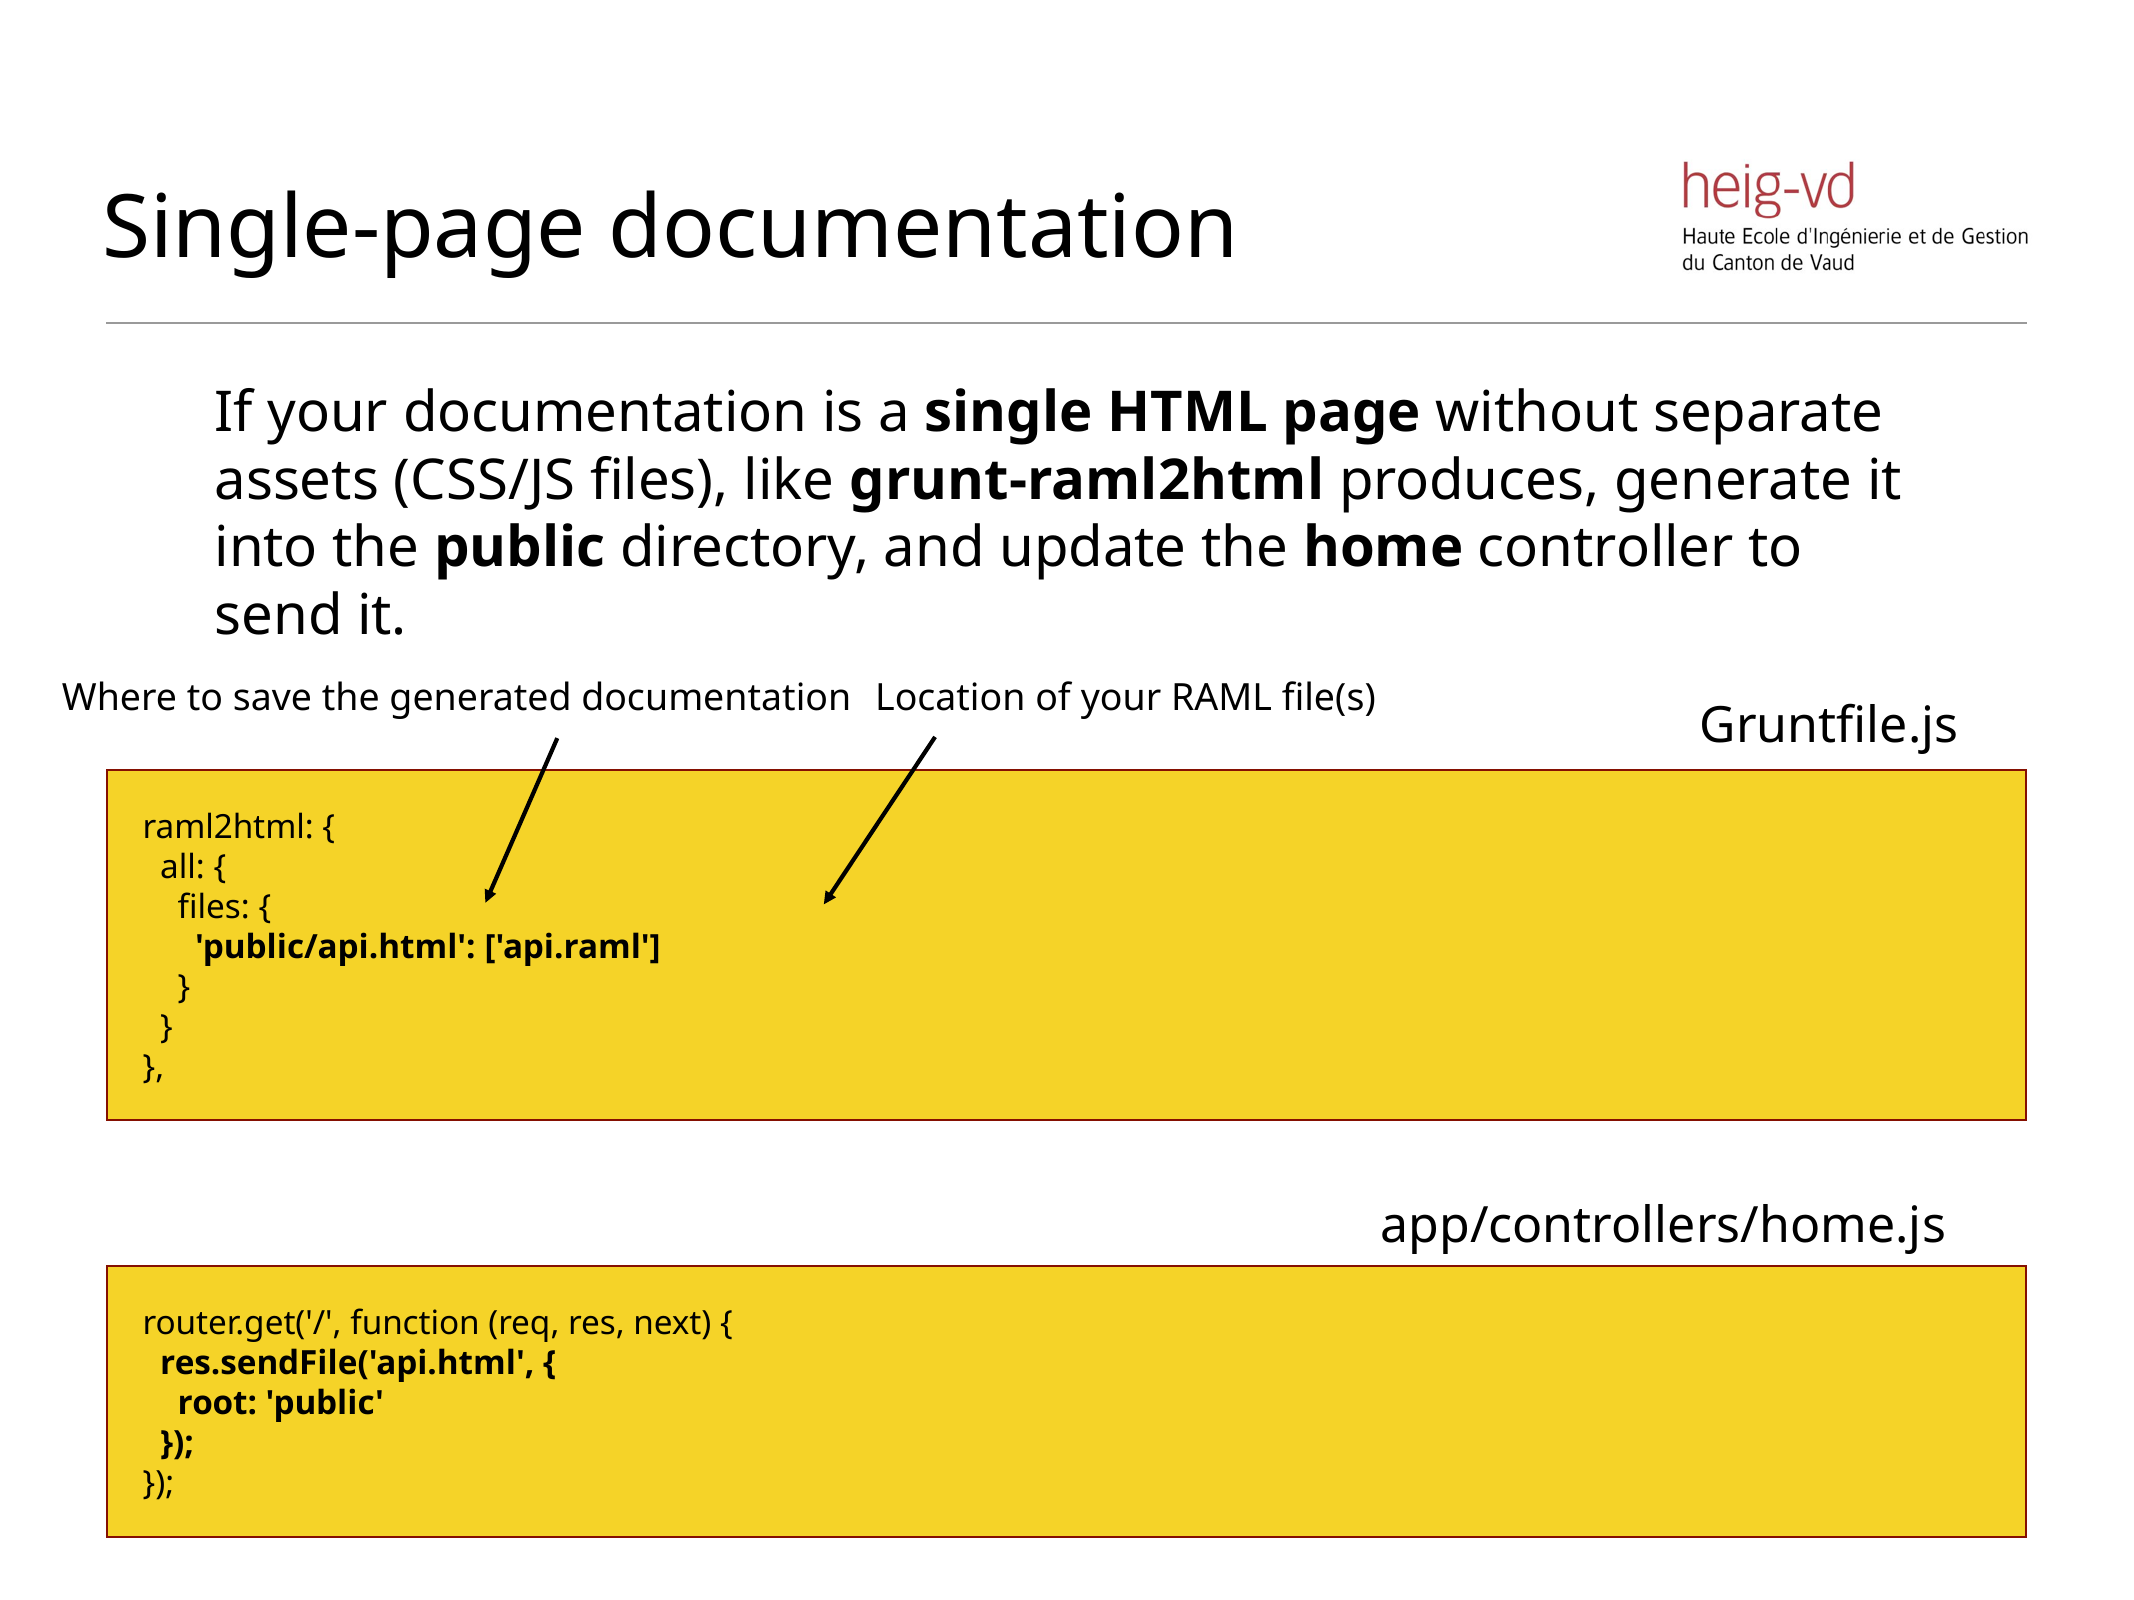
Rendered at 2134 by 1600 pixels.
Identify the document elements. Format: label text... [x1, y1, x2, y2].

text_box If your documentation is a single HTML page without separate assets (CSS/JS files), like grunt-raml2html produces, generate it into the public directory, and update the home controller to send it. [206, 366, 1927, 654]
text_box router.get('/', function (req, res, next) { res.sendFile('api.html', { root: 'public' }); }); [107, 1265, 2027, 1537]
text_box app/controllers/home.js [1372, 1183, 1955, 1261]
title Single-page documentation [93, 54, 2040, 284]
text_box Location of your RAML file(s) [866, 664, 1385, 727]
text_box Gruntfile.js [1691, 683, 1968, 761]
text_box raml2html: { all: { files: { 'public/api.html': ['api.raml'] } } }, [107, 770, 2027, 1121]
text_box Where to save the generated documentation [53, 664, 861, 727]
